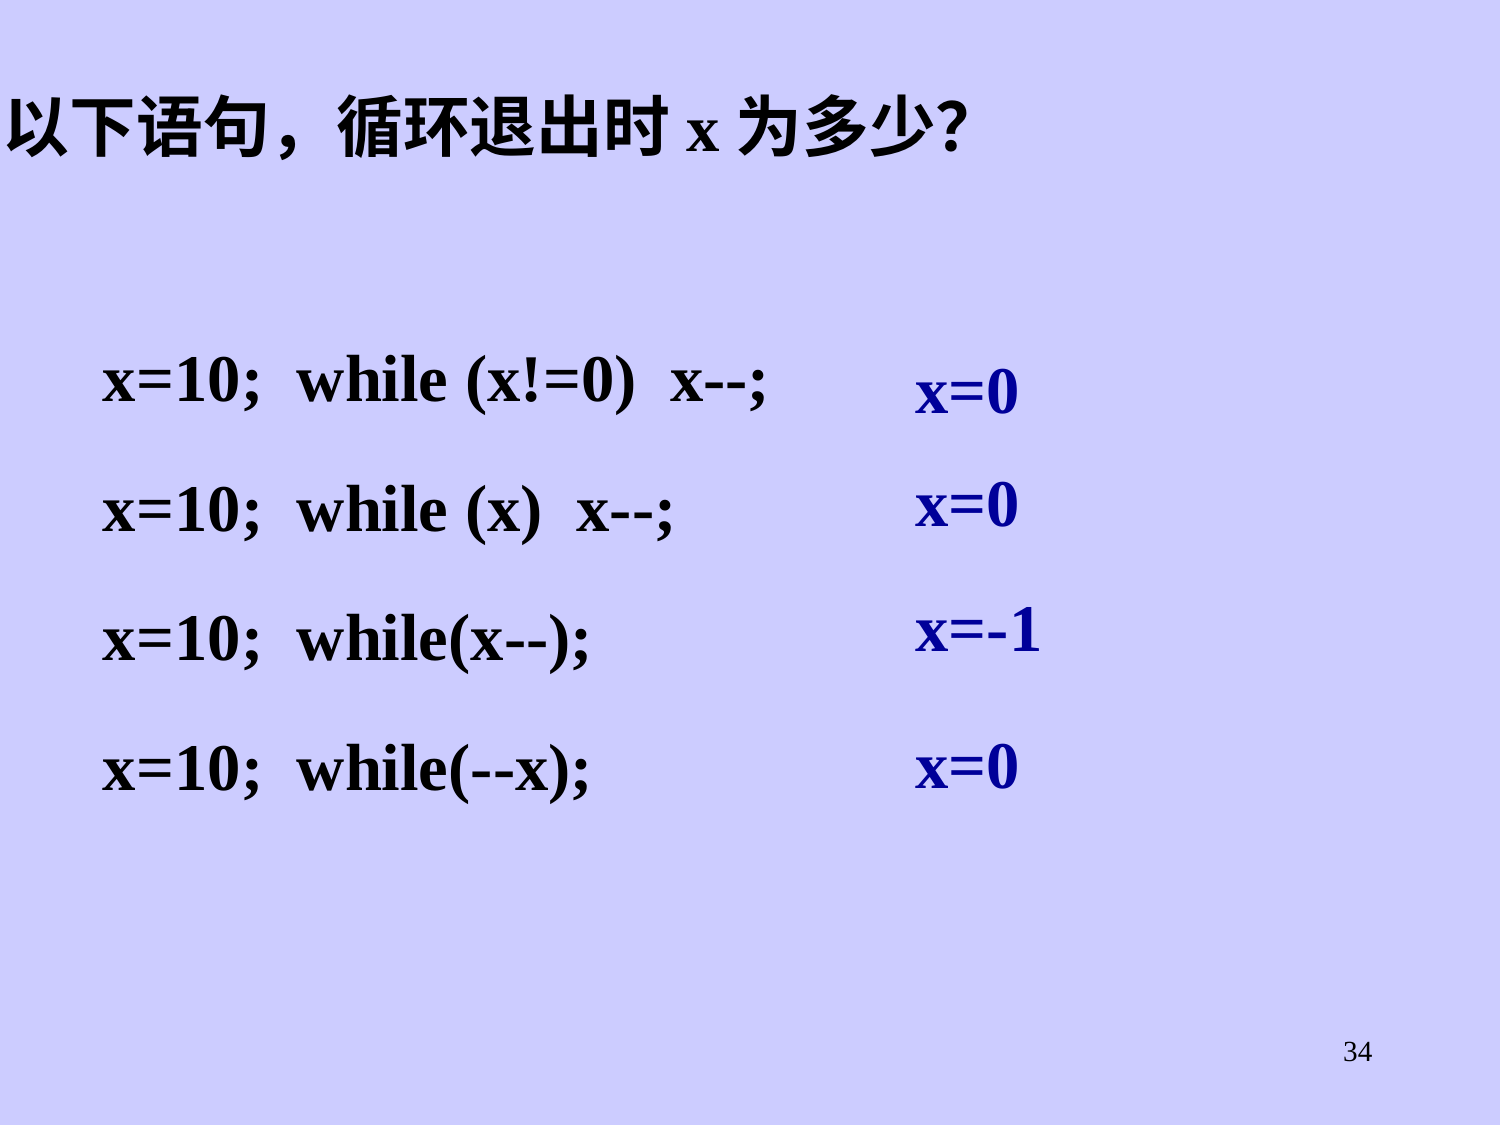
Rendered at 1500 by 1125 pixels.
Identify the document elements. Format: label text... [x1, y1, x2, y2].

text_box x=-1 [912, 575, 1238, 667]
text_box <编号> [1074, 1025, 1388, 1101]
text_box x=10; while (x!=0) x--; x=10; while (x) x--; x=10; while(x--); x=10; while(--x); [99, 324, 863, 806]
text_box x=0 [912, 712, 1238, 805]
text_box x=0 [912, 337, 1238, 430]
text_box 以下语句，循环退出时x为多少？ [0, 75, 1013, 167]
text_box x=0 [912, 450, 1238, 542]
